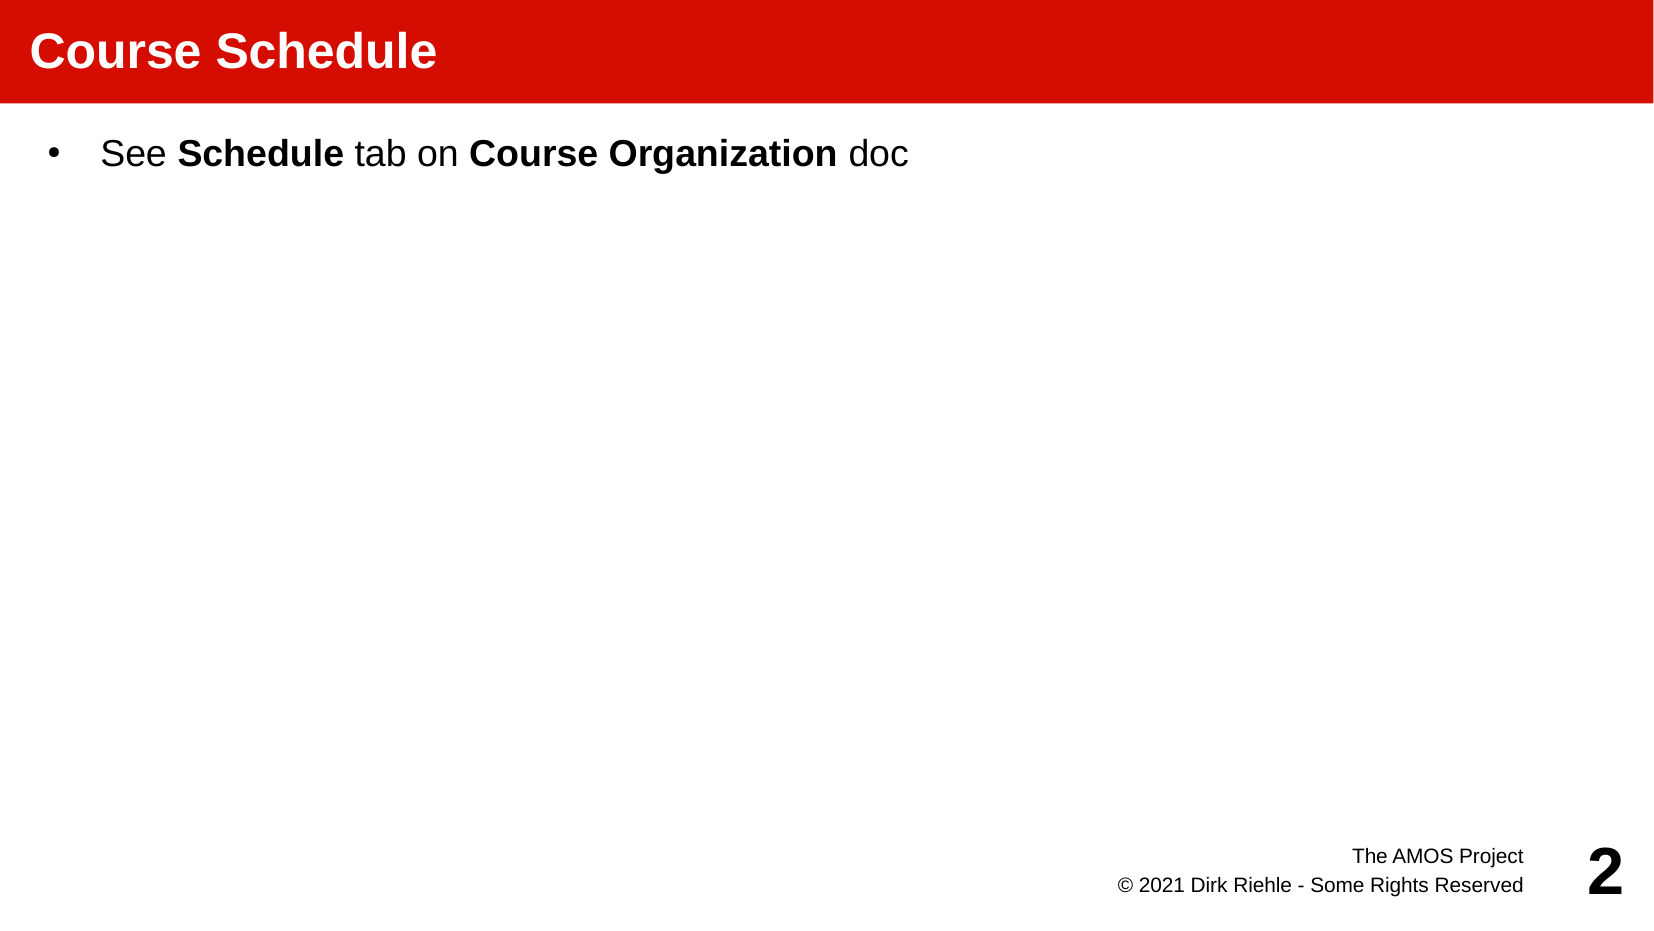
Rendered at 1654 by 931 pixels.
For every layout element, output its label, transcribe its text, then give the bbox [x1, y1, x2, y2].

title Course Schedule [0, 0, 1654, 104]
list See Schedule tab on Course Organization doc [29, 132, 1625, 813]
